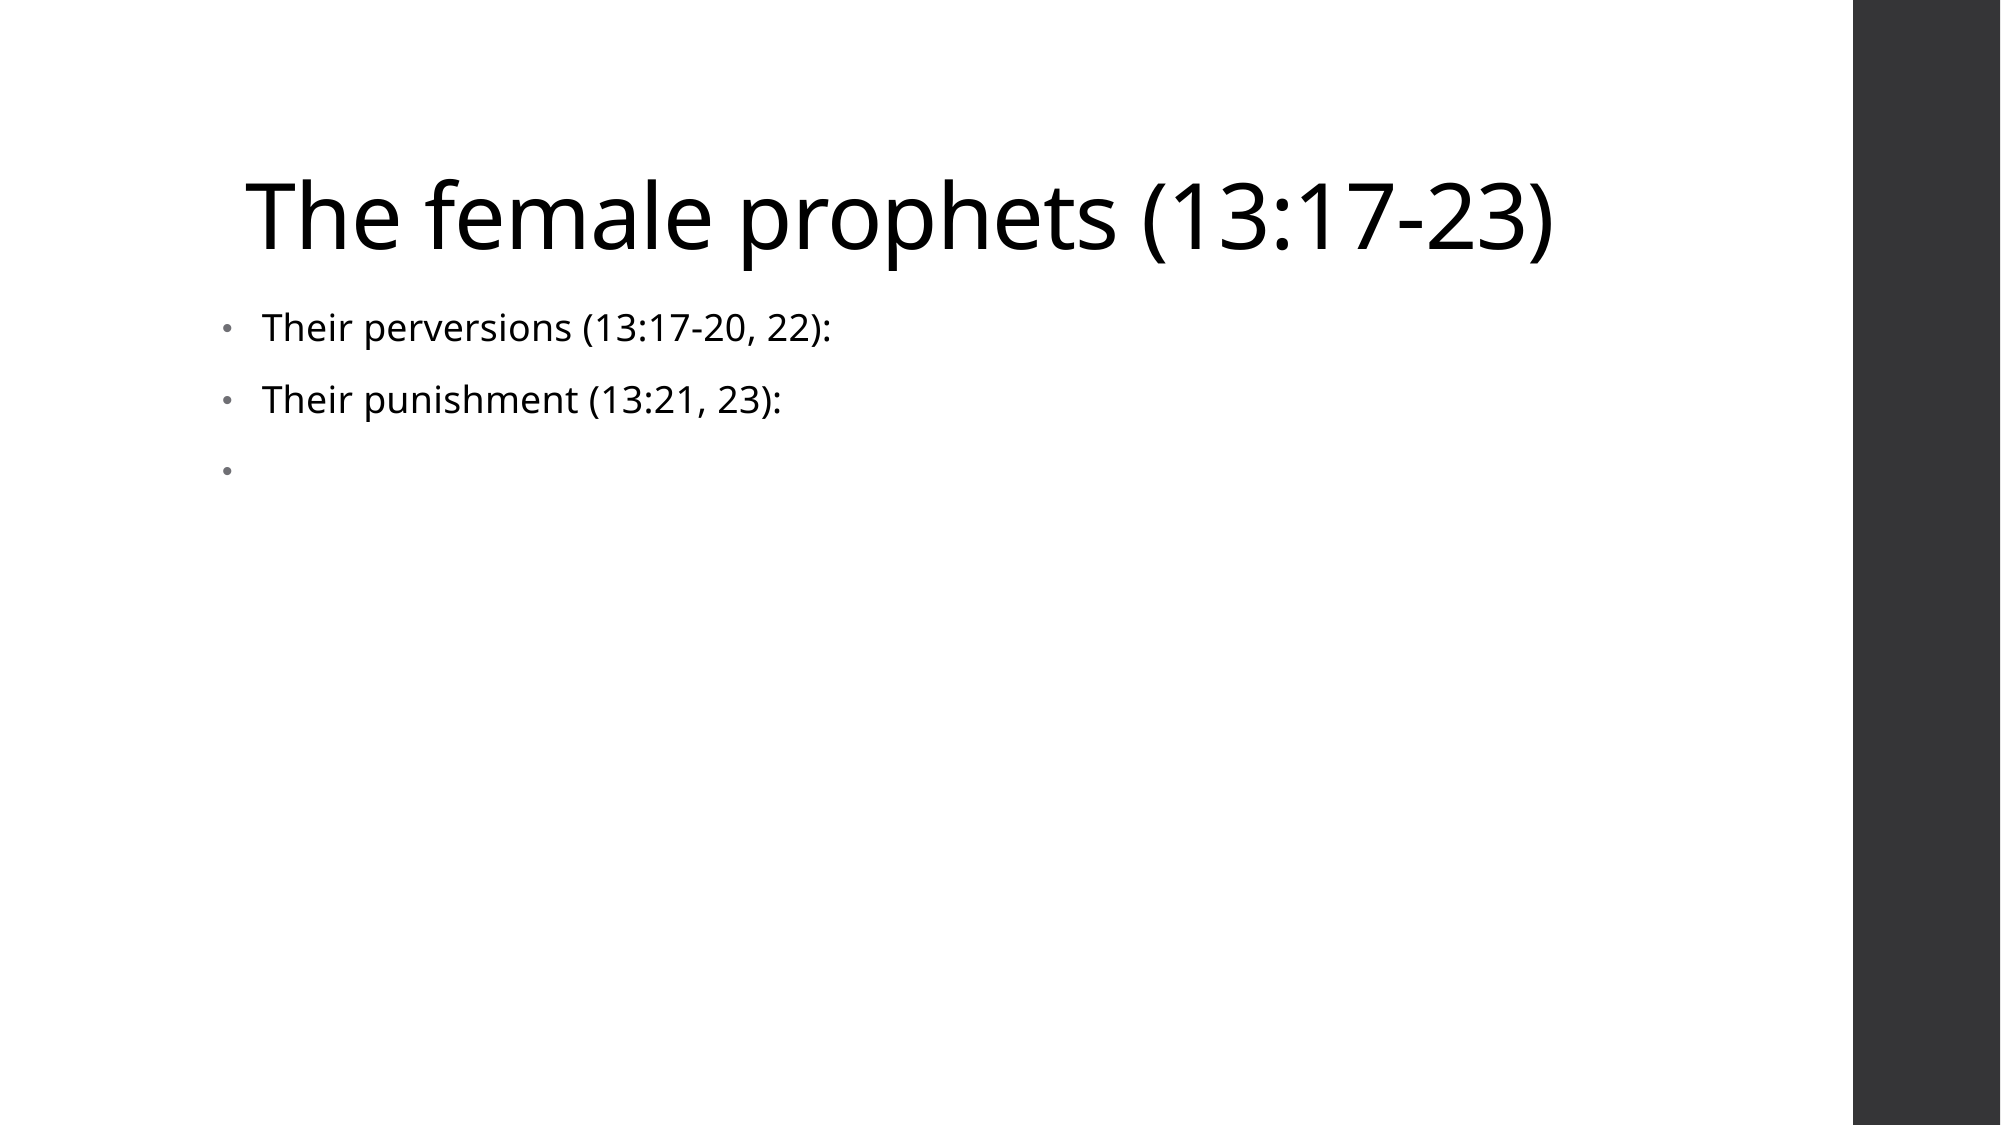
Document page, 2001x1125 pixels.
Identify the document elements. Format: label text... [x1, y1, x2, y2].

title The female prophets (13:17-23) [206, 60, 1797, 278]
list Their perversions (13:17-20, 22): Their punishment (13:21, 23): [206, 299, 1617, 1014]
